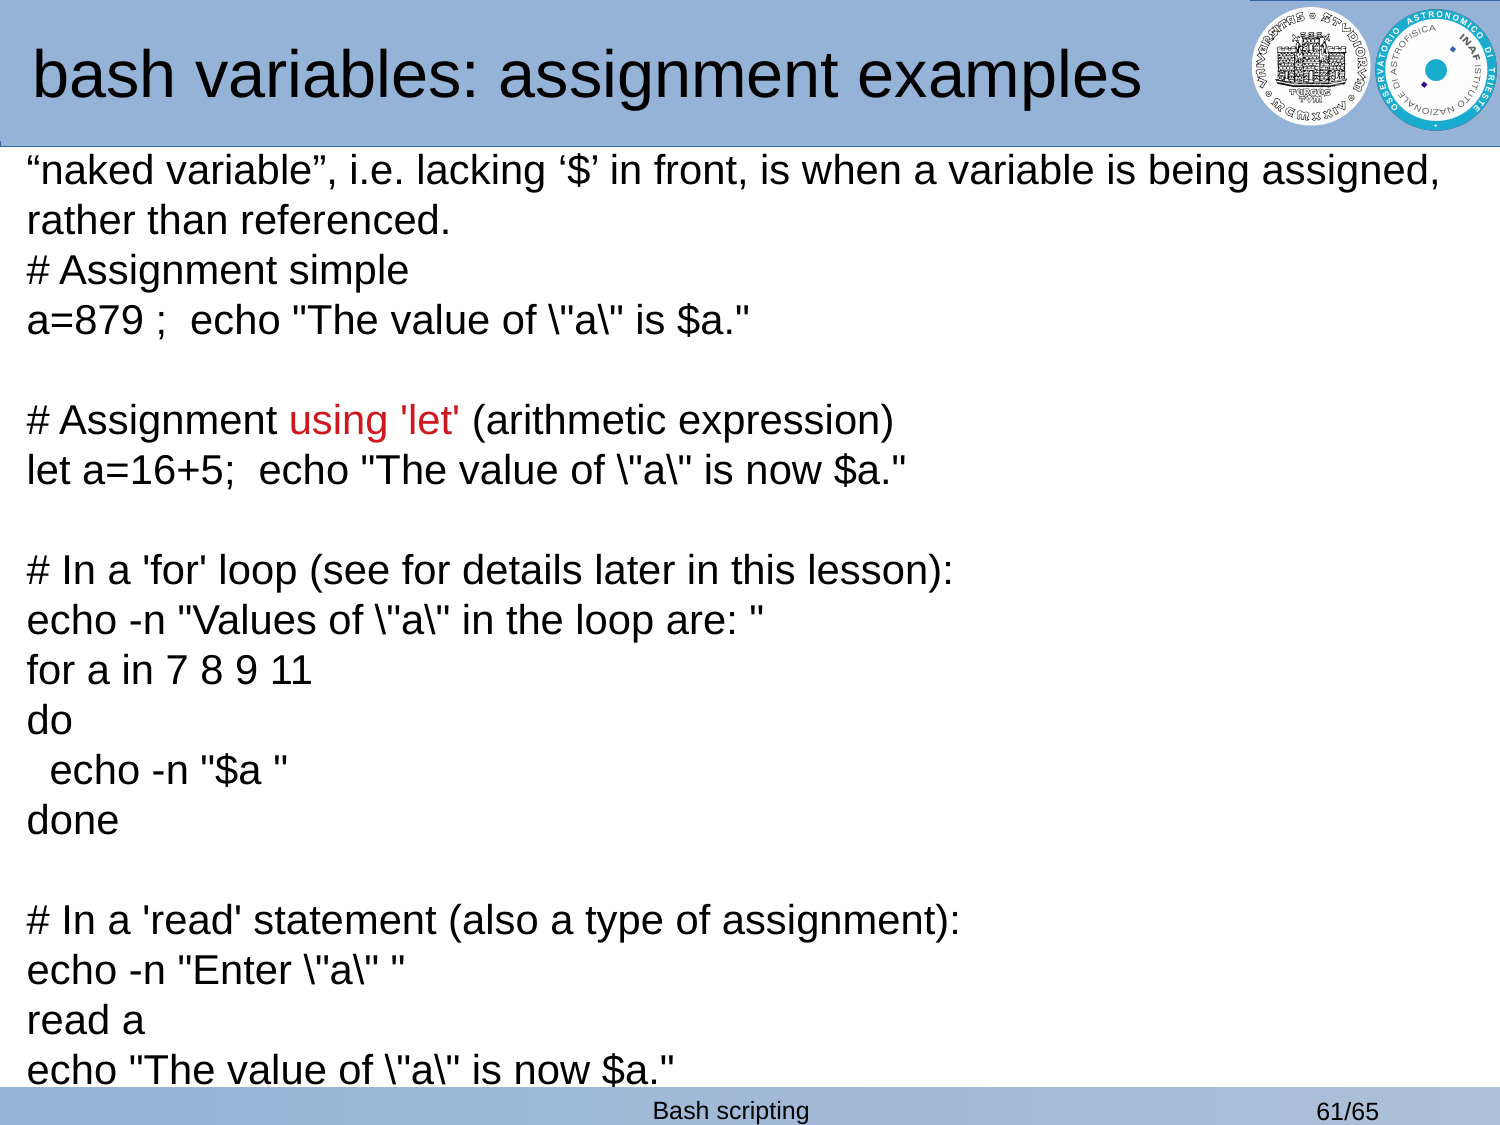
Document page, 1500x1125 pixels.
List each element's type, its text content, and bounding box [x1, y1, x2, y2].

list “naked variable”, i.e. lacking ‘$’ in front, is when a variable is being assigned, rather than referenced. # Assignment simple a=879 ; echo "The value of \"a\" is $a." # Assignment using 'let' (arithmetic expression) let a=16+5; echo "The value of \"a\" is now $a." # In a 'for' loop (see for details later in this lesson): echo -n "Values of \"a\" in the loop are: " for a in 7 8 9 11 do echo -n "$a " done # In a 'read' statement (also a type of assignment): echo -n "Enter \"a\" " read a echo "The value of \"a\" is now $a." [11, 135, 1500, 1081]
title Traditional service delivery [1250, 0, 1500, 135]
text_box bash variables: assignment examples [0, 0, 1245, 141]
text_box [1245, 0, 1250, 141]
